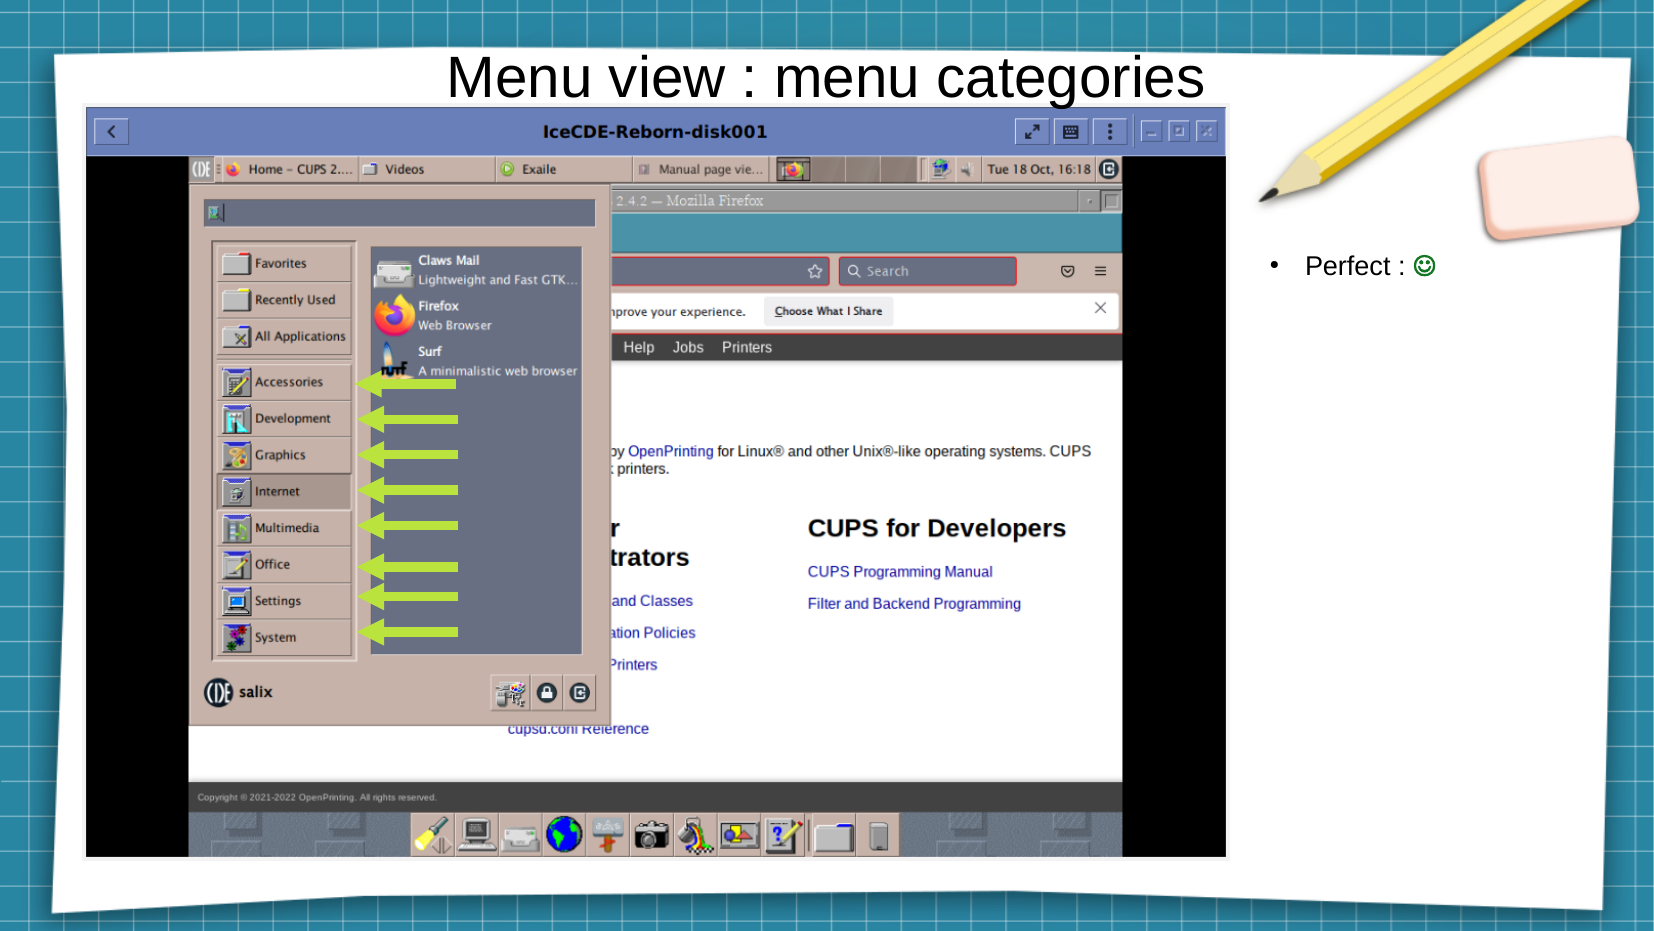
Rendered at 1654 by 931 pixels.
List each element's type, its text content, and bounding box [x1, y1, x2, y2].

text_box Perfect : ☺ [1254, 243, 1580, 621]
title Menu view : menu categories [82, 37, 1571, 119]
picture [0, 0, 1654, 931]
